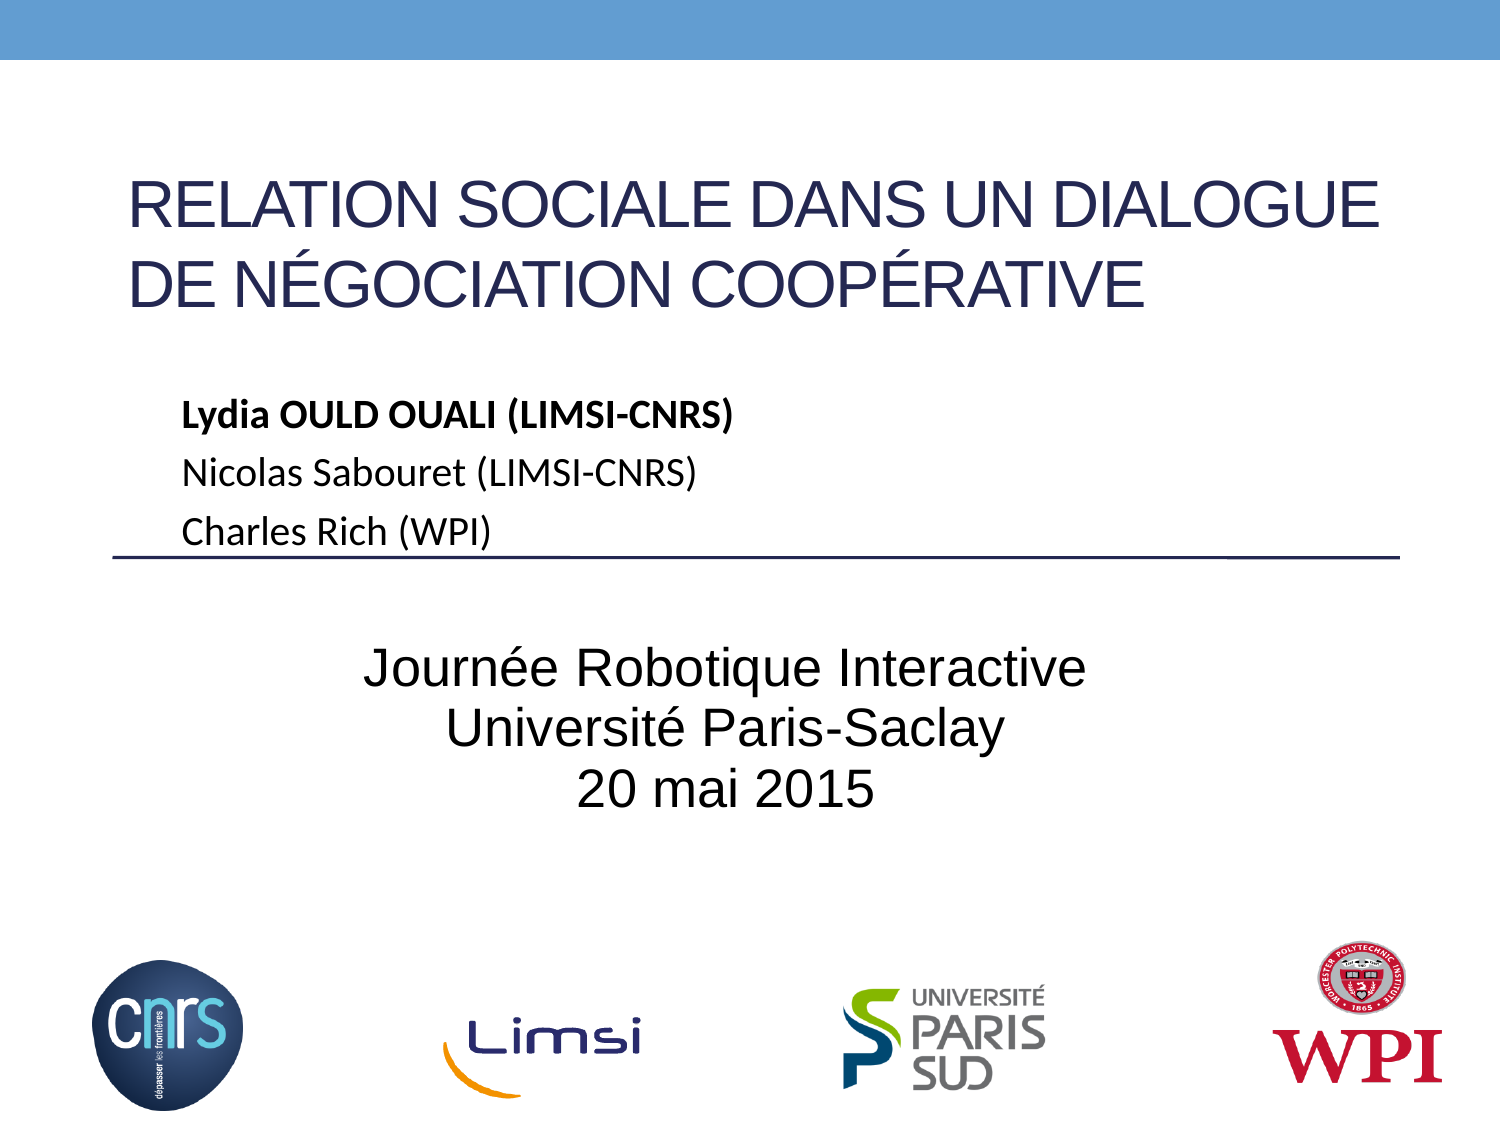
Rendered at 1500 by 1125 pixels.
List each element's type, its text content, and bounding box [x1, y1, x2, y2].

text_box Journée Robotique Interactive Université Paris-Saclay 20 mai 2015 [271, 629, 1182, 827]
subtitle Lydia OULD OUALI (LIMSI-CNRS) Nicolas Sabouret (LIMSI-CNRS) Charles Rich (WPI) [166, 354, 1146, 532]
picture [92, 960, 243, 1111]
picture [1269, 917, 1445, 1106]
picture [419, 929, 680, 1125]
title Relation sociale dans un dialogue de négociation coopérative [112, 94, 1430, 329]
picture [820, 951, 1069, 1106]
